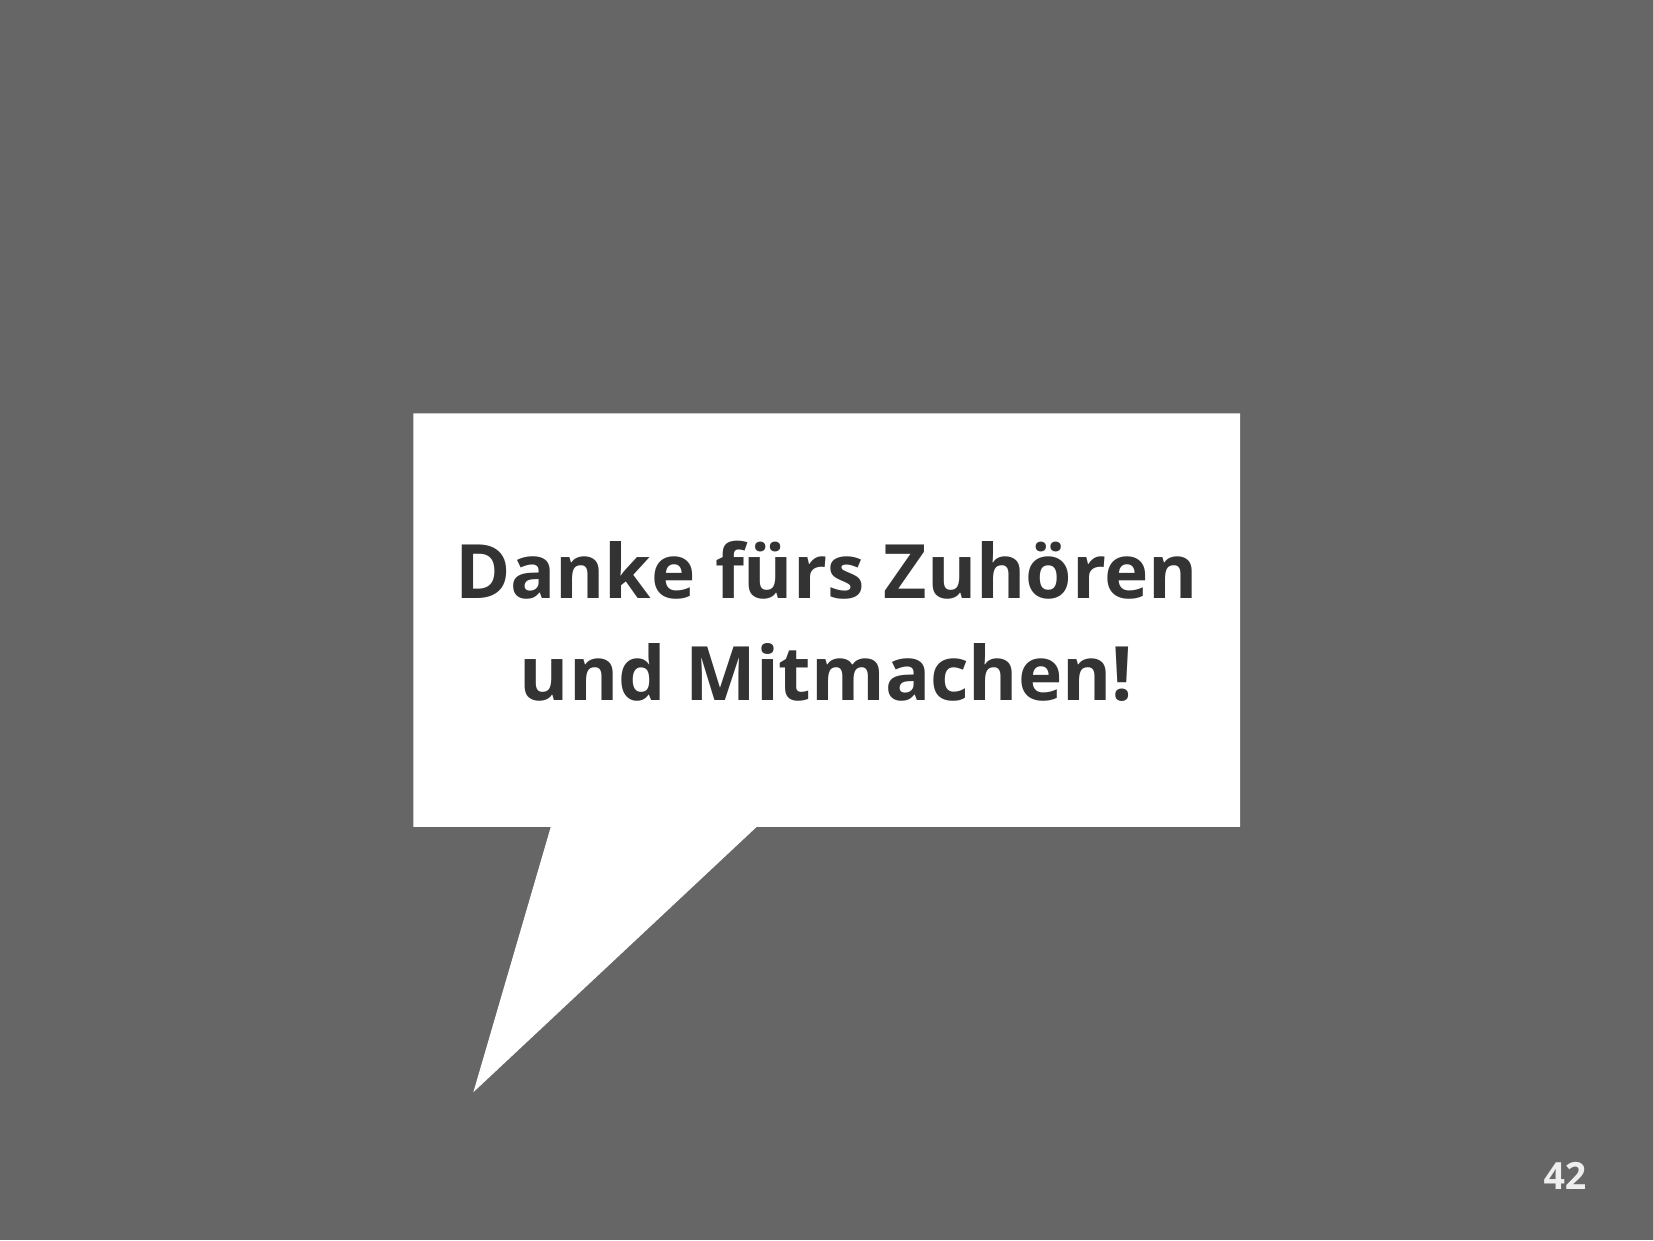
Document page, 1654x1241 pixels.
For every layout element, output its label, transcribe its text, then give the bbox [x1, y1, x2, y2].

title Danke fürs Zuhören und Mitmachen! [442, 442, 1211, 798]
